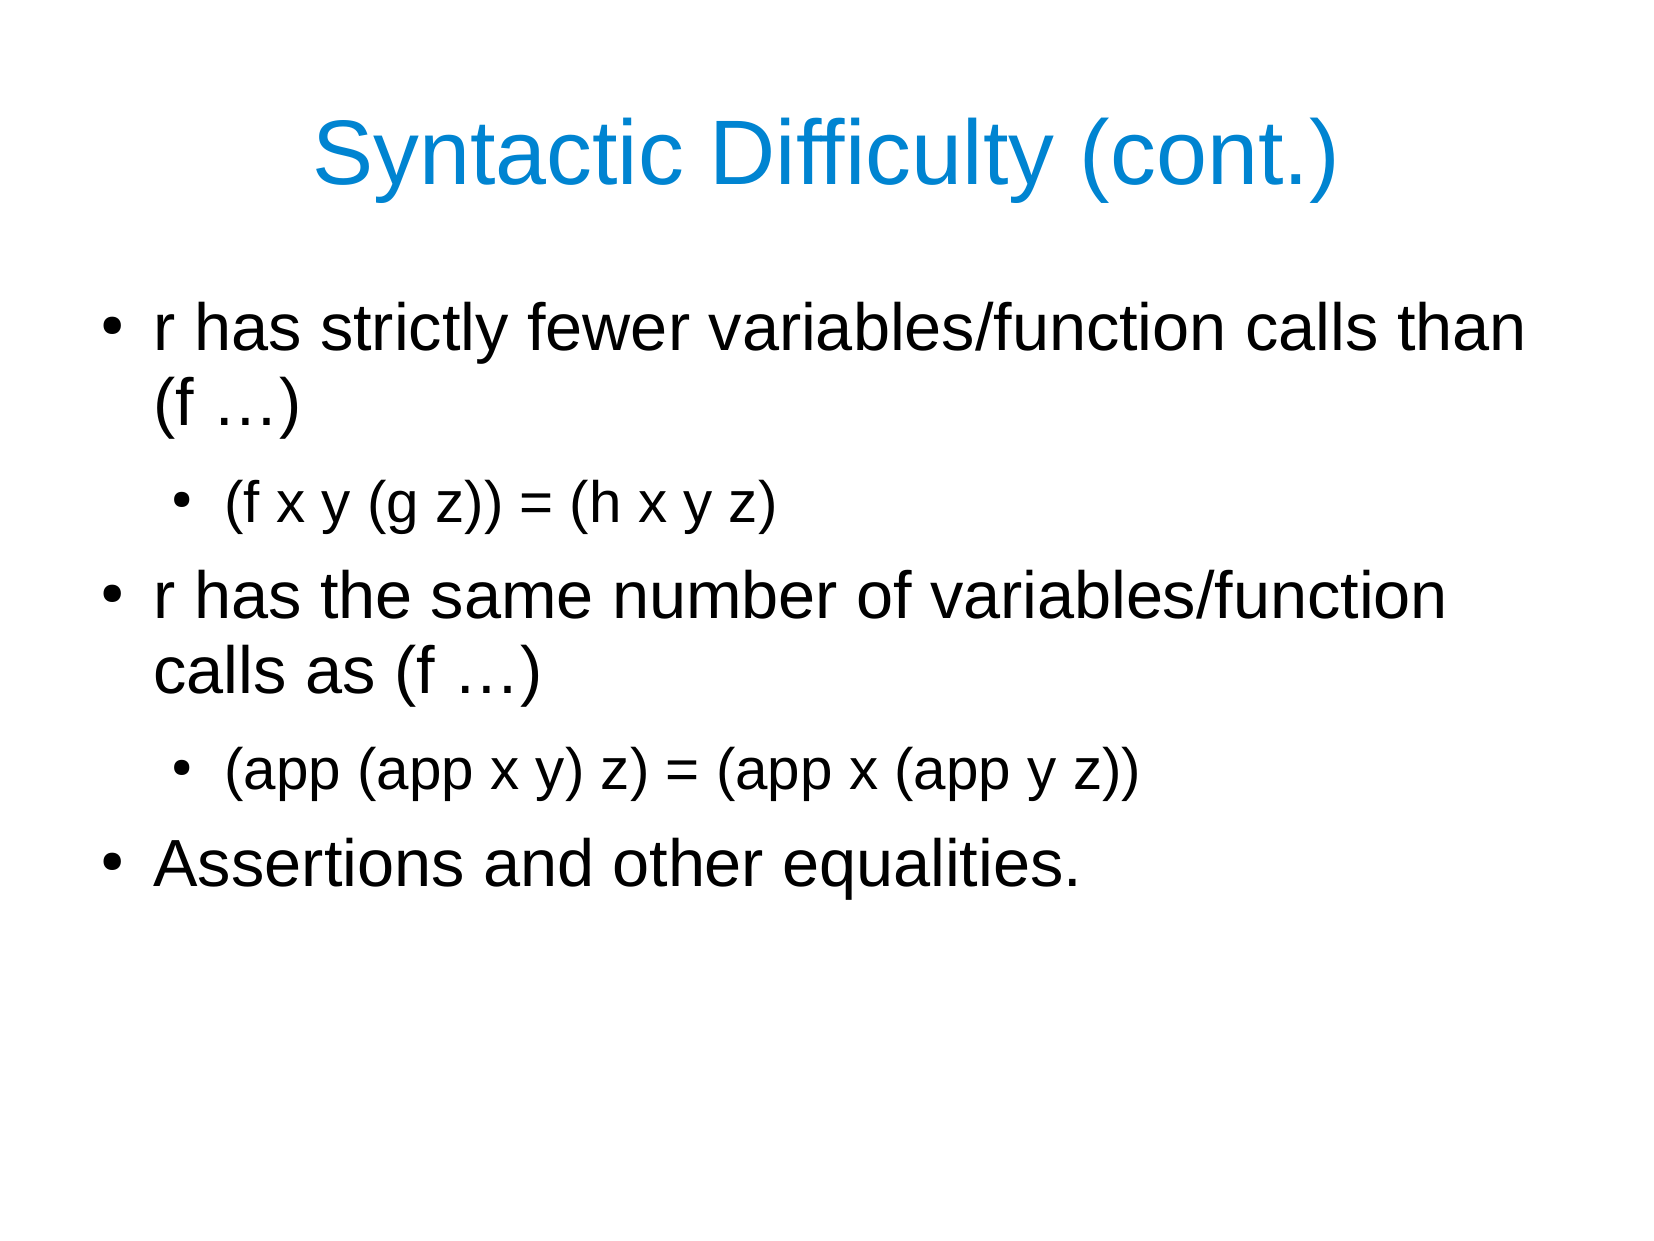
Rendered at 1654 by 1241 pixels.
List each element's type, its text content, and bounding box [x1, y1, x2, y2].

list r has strictly fewer variables/function calls than (f …) (f x y (g z)) = (h x y z) r has the same number of variables/function calls as (f …) (app (app x y) z) = (app x (app y z)) Assertions and other equalities. [82, 290, 1571, 1109]
title Syntactic Difficulty (cont.) [82, 56, 1571, 250]
